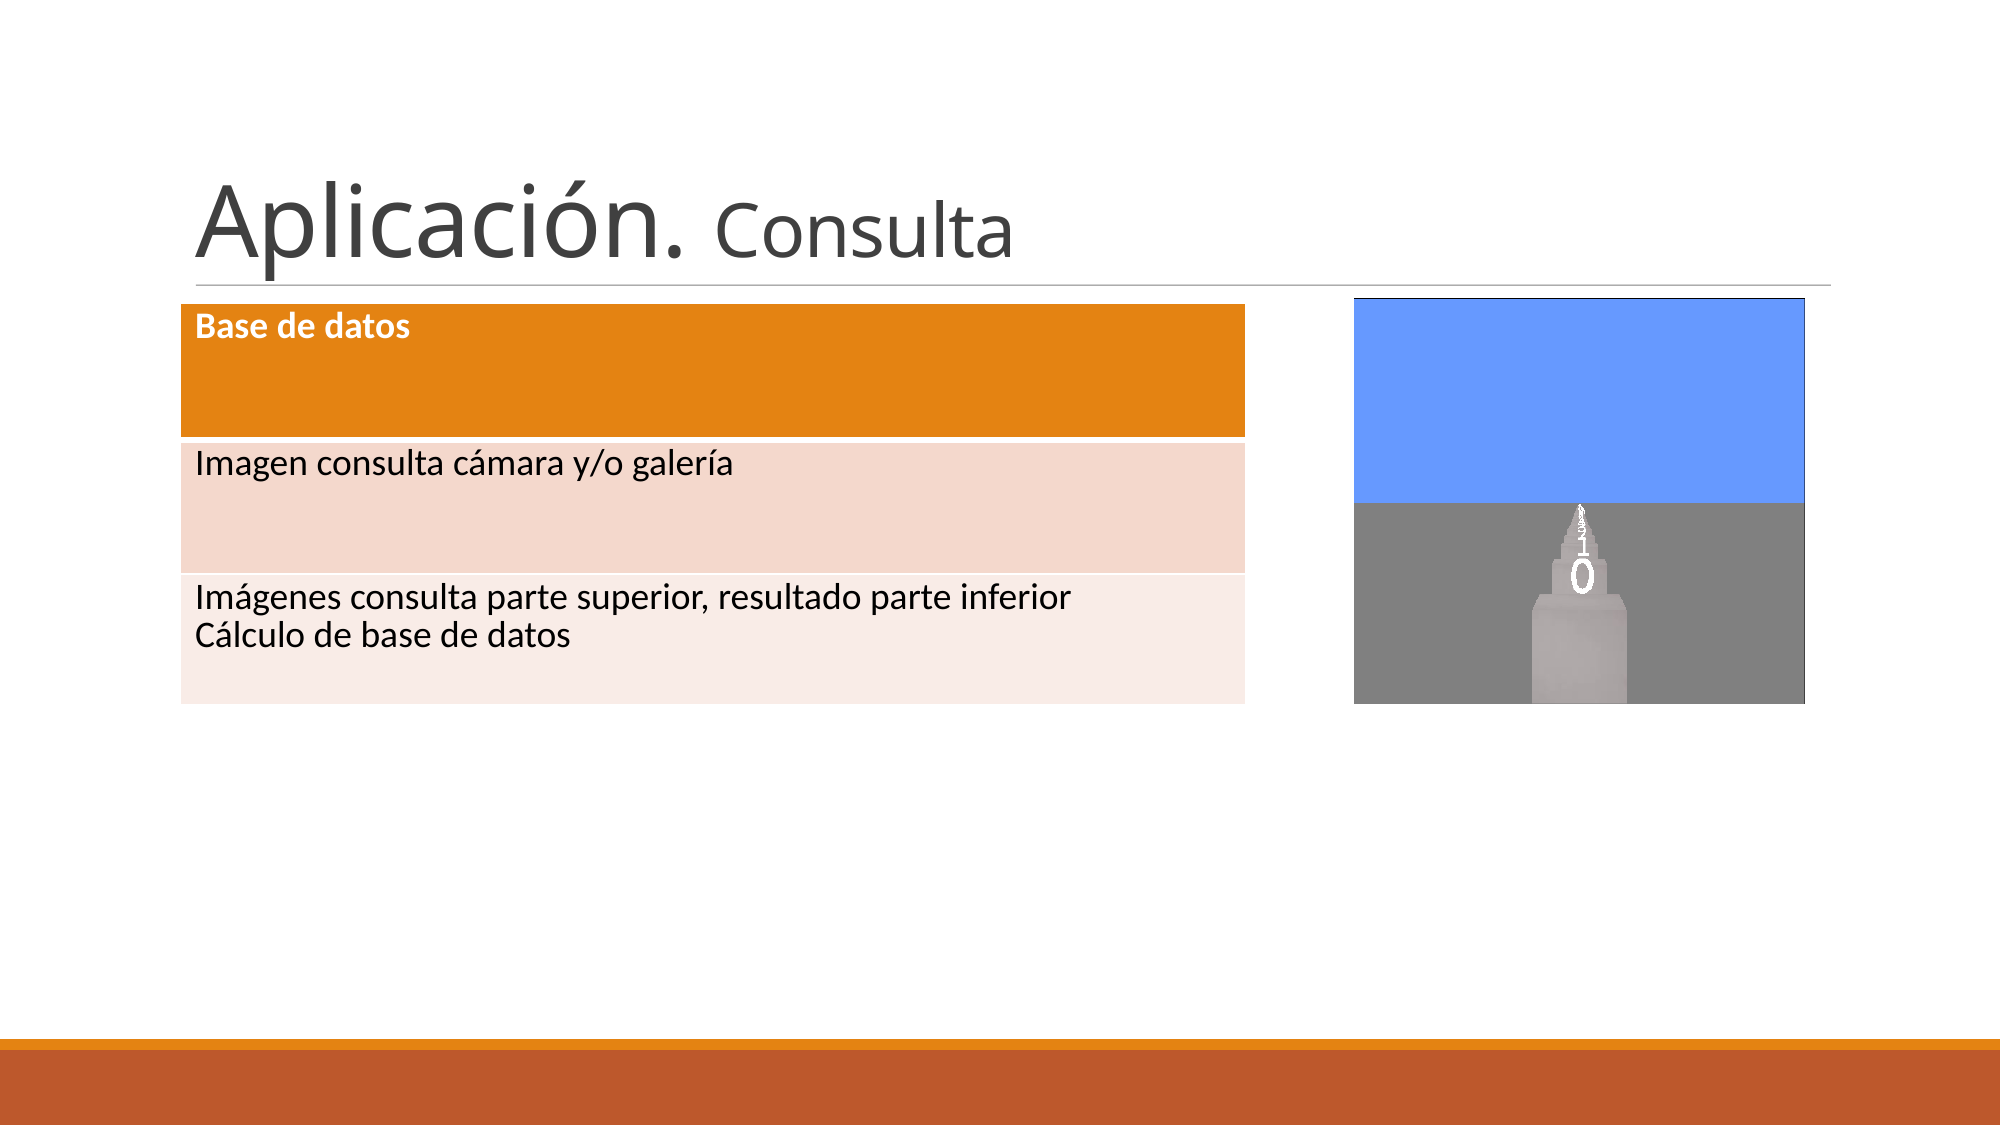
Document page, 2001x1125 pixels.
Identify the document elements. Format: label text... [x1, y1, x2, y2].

table_cell Imágenes consulta parte superior, resultado parte inferior Cálculo de base de datos [181, 575, 1245, 704]
table_header Base de datos [181, 304, 1245, 437]
table_cell Imagen consulta cámara y/o galería [181, 443, 1245, 573]
title Aplicación. Consulta [180, 47, 1830, 285]
picture [1354, 298, 1805, 704]
